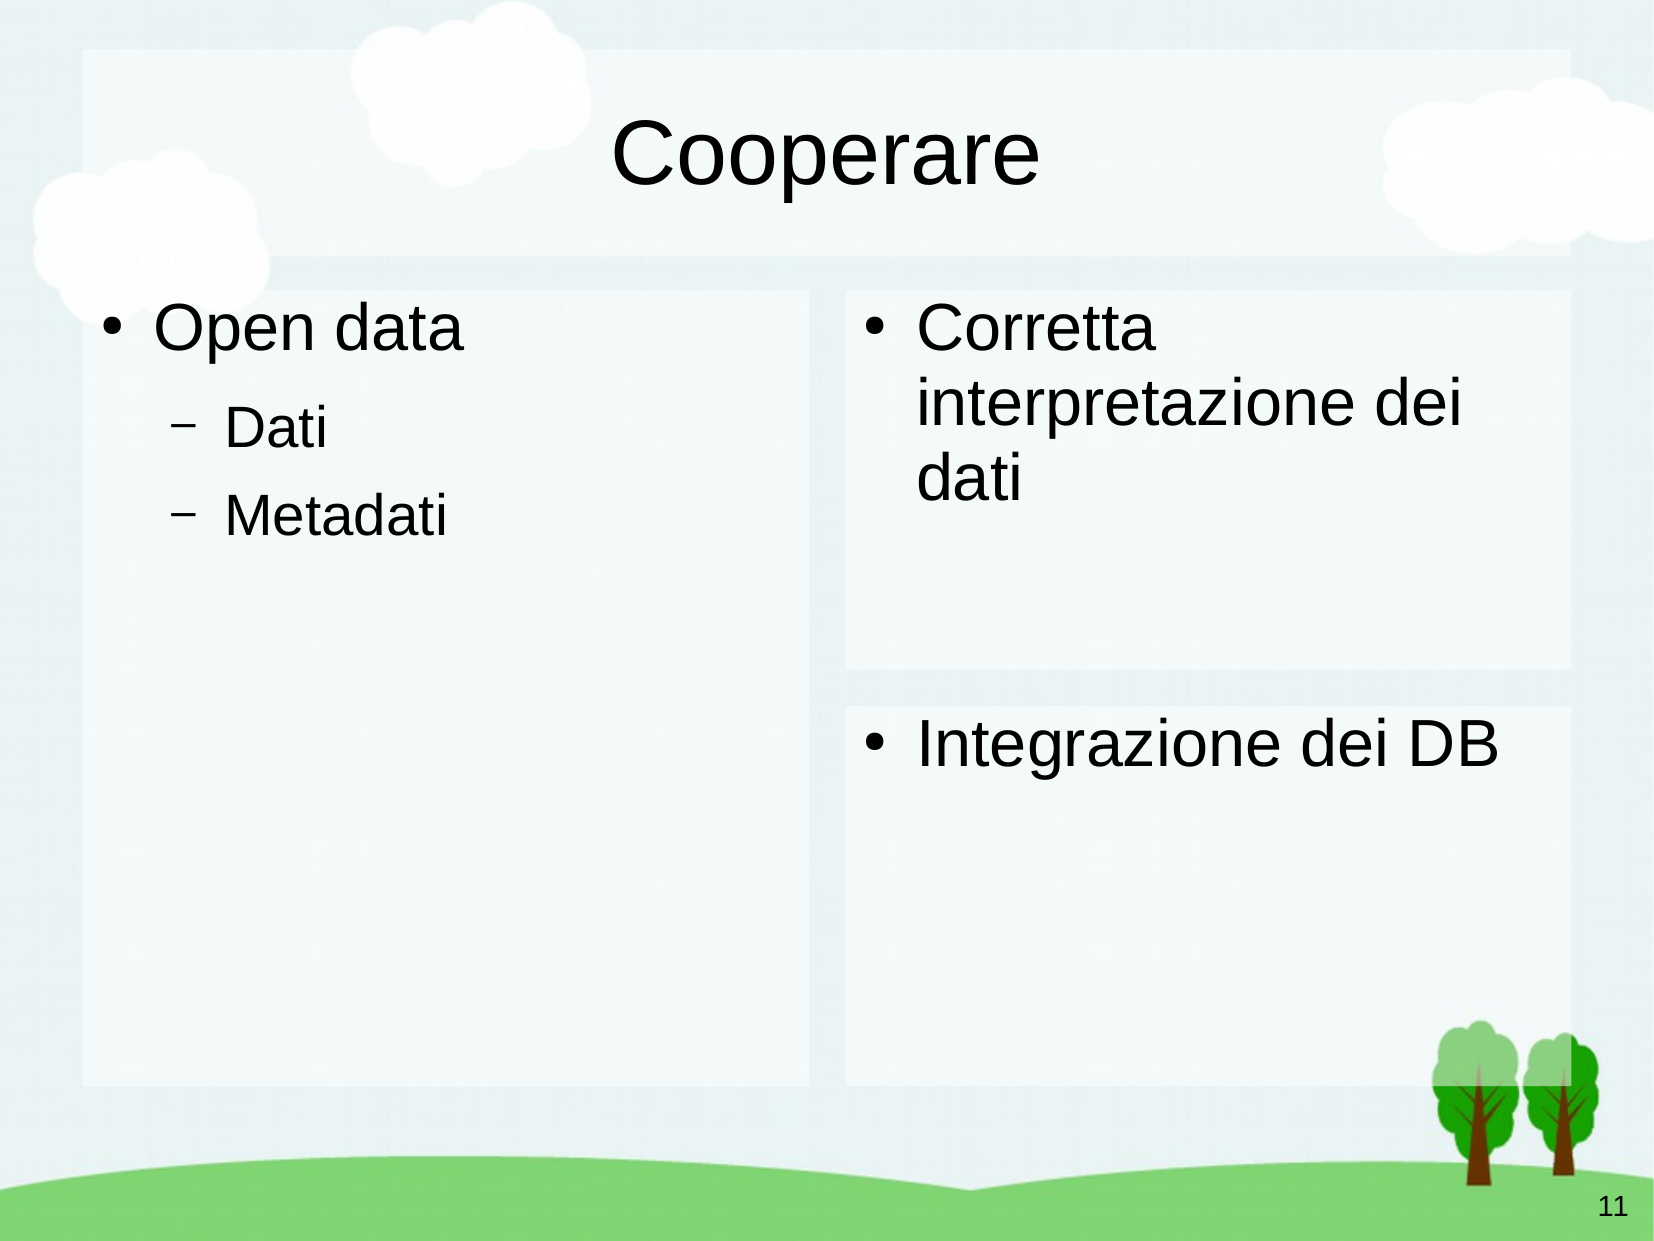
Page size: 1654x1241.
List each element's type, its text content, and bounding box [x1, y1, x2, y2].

list Integrazione dei DB [845, 706, 1572, 1087]
picture [0, 0, 1654, 1241]
title Cooperare [82, 49, 1571, 257]
list Open data Dati Metadati [82, 290, 809, 1087]
list Corretta interpretazione dei dati [845, 290, 1572, 671]
